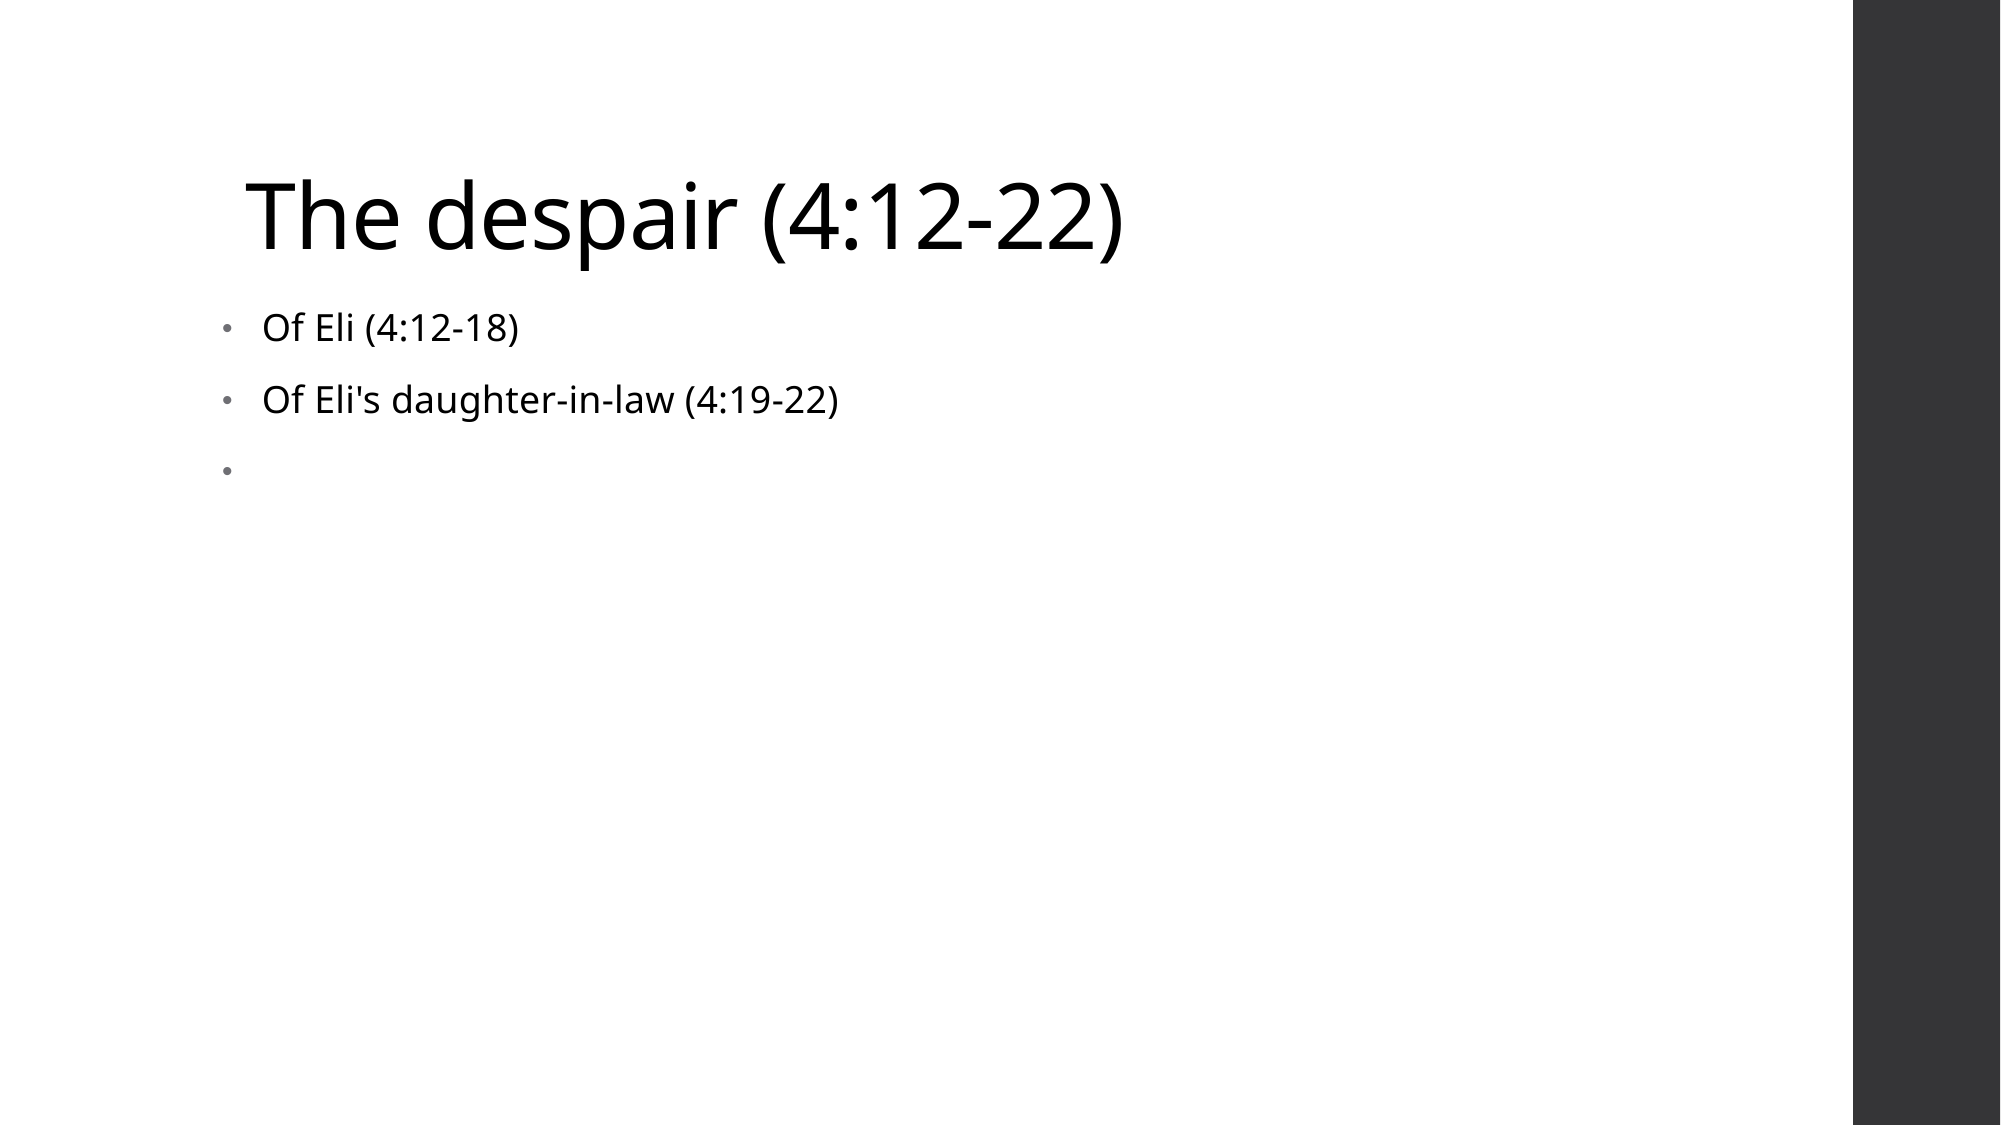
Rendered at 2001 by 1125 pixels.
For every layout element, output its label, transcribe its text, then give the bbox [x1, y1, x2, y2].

title The despair (4:12-22) [206, 60, 1797, 278]
list Of Eli (4:12-18) Of Eli's daughter-in-law (4:19-22) [206, 299, 1617, 1014]
